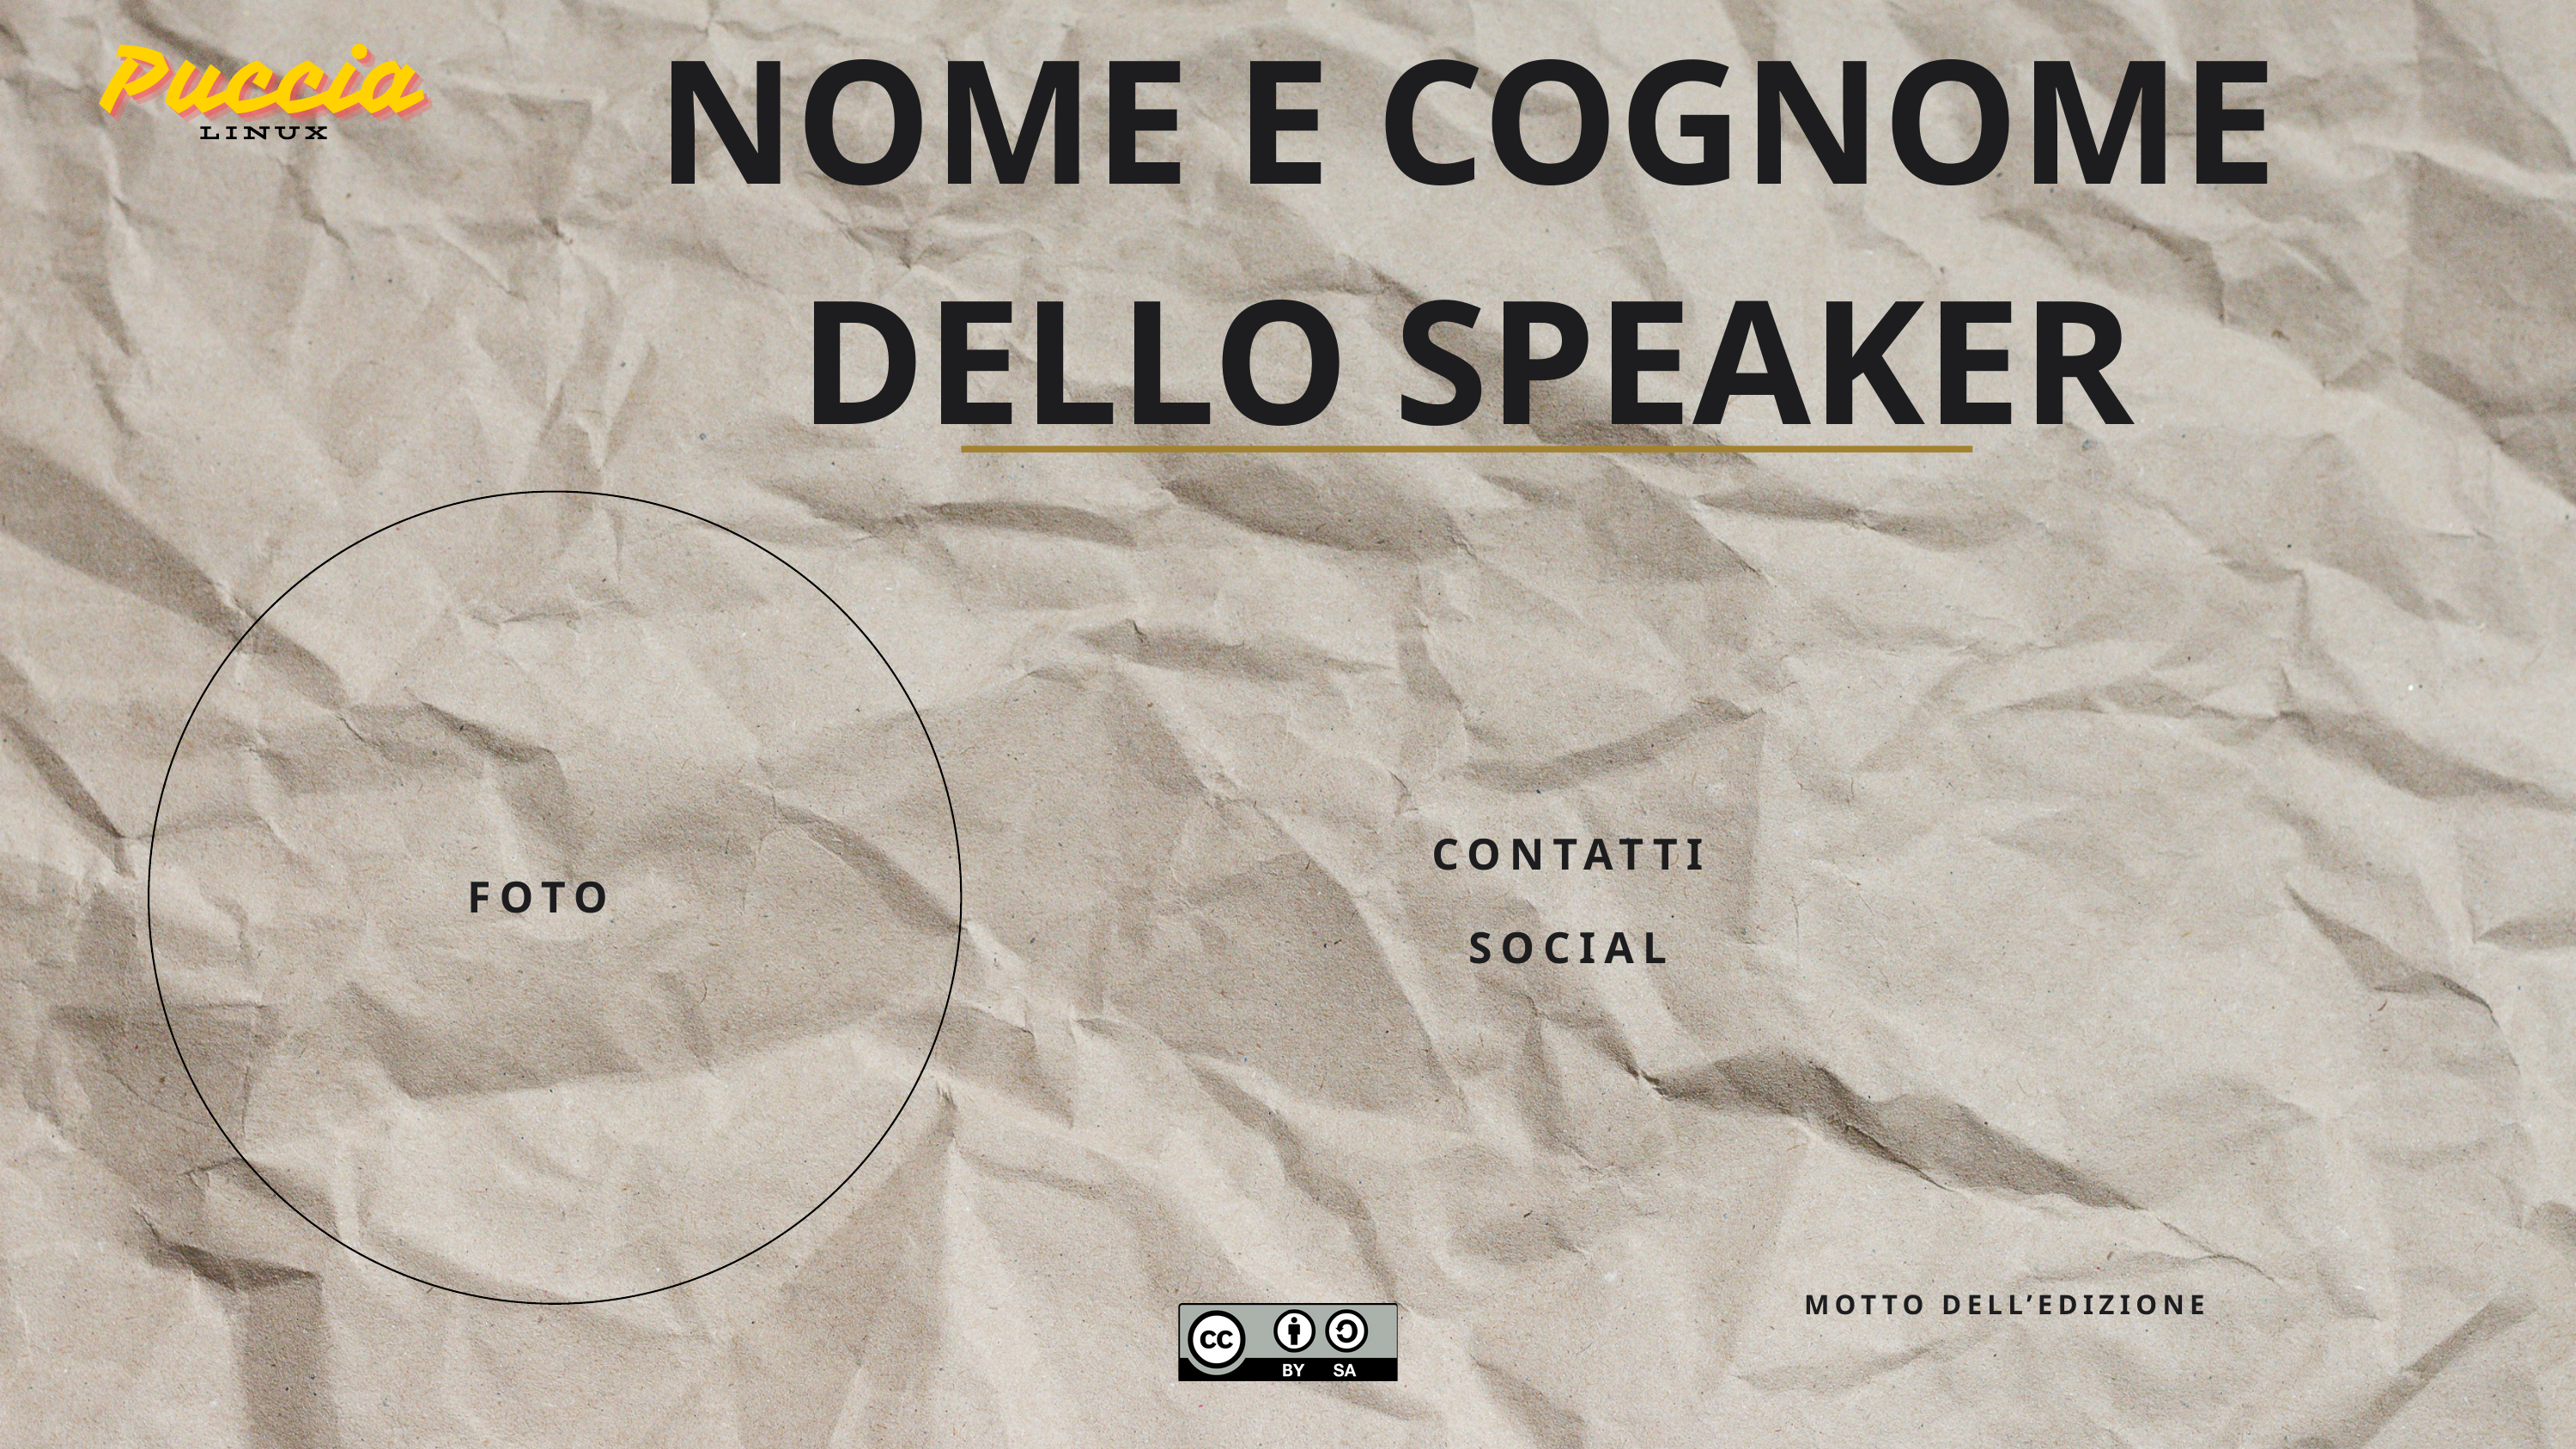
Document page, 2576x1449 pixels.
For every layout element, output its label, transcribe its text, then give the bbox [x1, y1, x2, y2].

text_box FOTO [457, 861, 618, 922]
text_box NOME E COGNOME DELLO SPEAKER [442, 0, 2491, 459]
text_box [0, 0, 2576, 1449]
text_box MOTTO DELL’EDIZIONE [1590, 1282, 2432, 1320]
text_box CONTATTI [1041, 818, 2094, 879]
text_box SOCIAL [1041, 912, 2094, 973]
